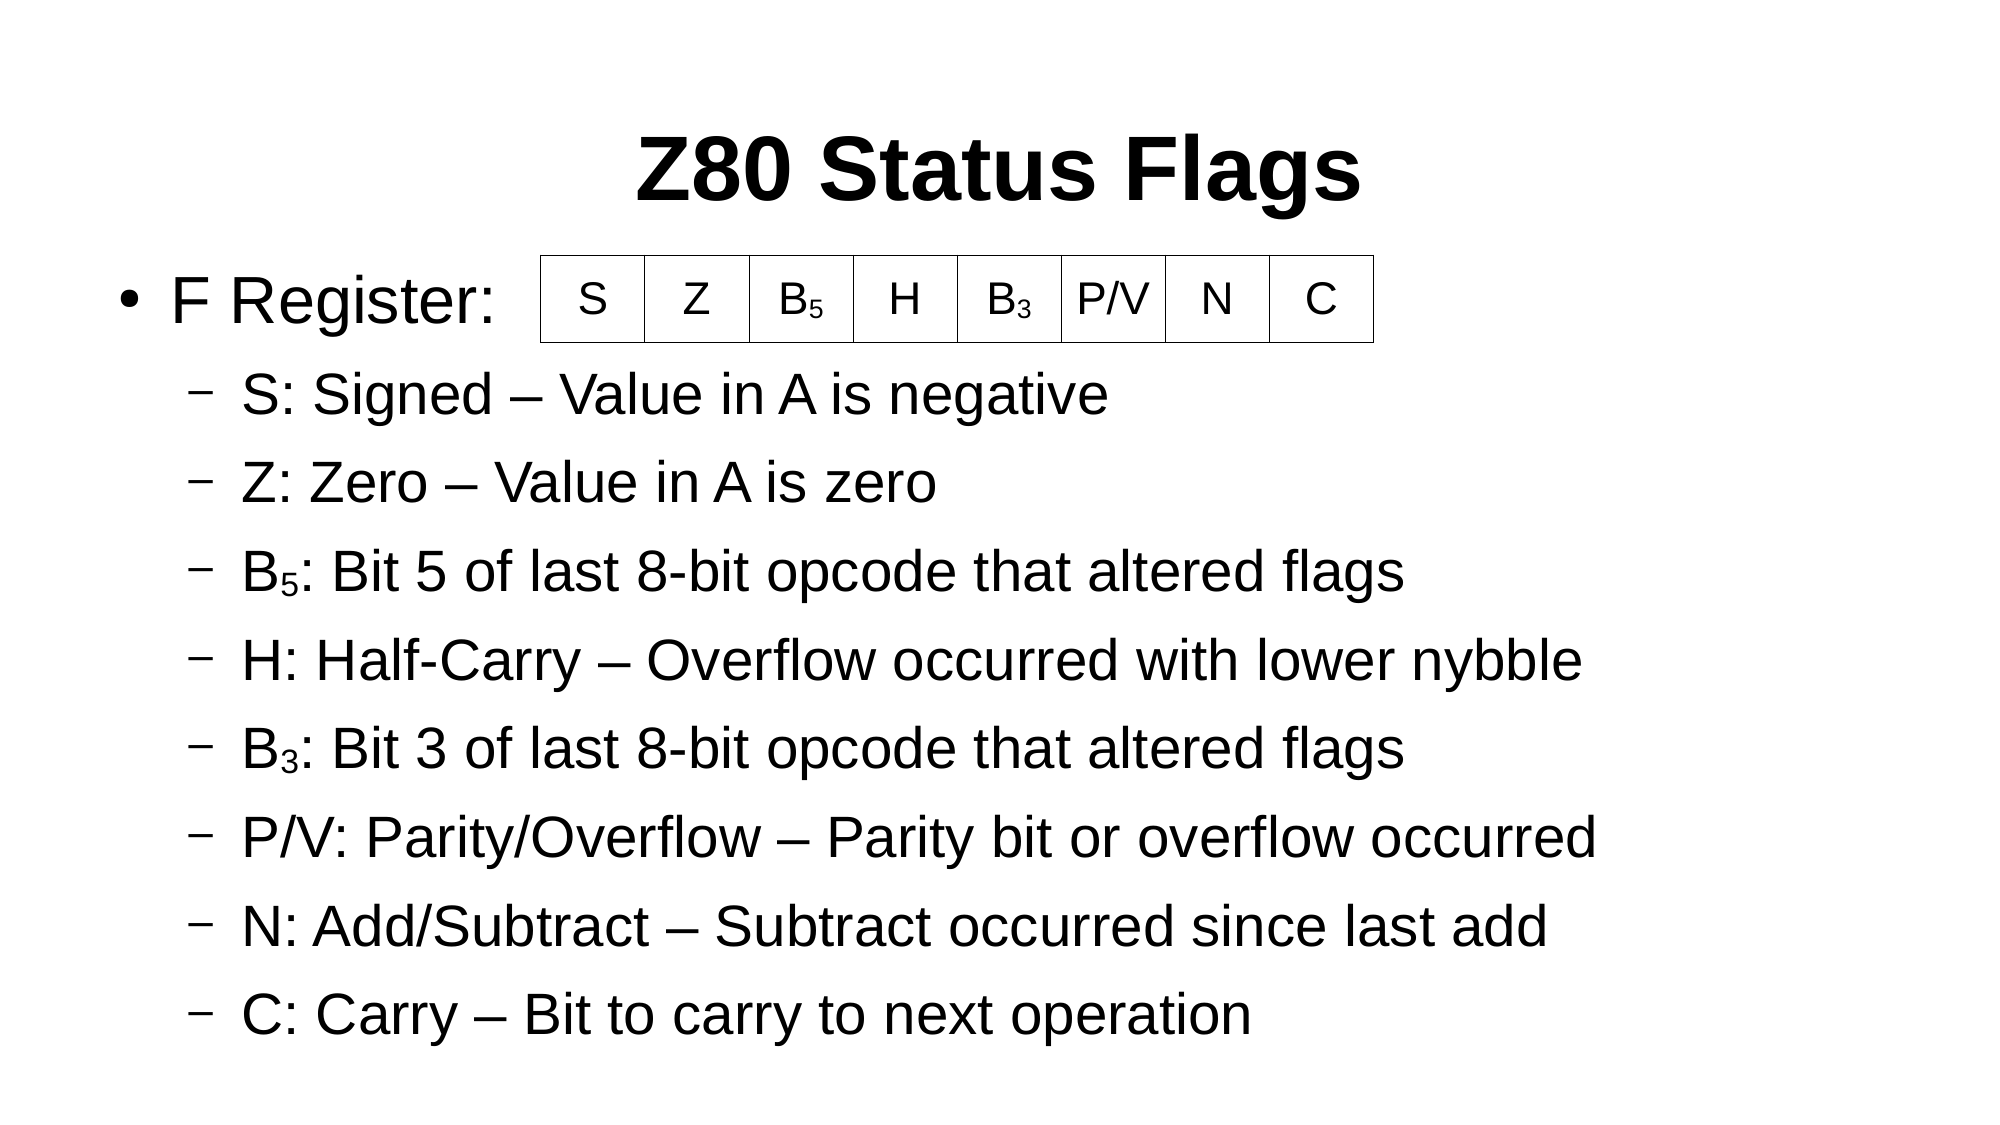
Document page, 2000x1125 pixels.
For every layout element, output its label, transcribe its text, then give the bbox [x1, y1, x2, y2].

table_header C [1270, 256, 1373, 342]
table_header Z [645, 256, 749, 342]
title Z80 Status Flags [137, 59, 1862, 263]
table_header N [1166, 256, 1269, 342]
table_header B5 [750, 256, 853, 342]
table_header S [541, 256, 644, 342]
table_header H [854, 256, 957, 342]
table_header B3 [958, 256, 1061, 342]
table_header P/V [1062, 256, 1165, 342]
list F Register: S: Signed – Value in A is negative Z: Zero – Value in A is zero B5: Bit 5 of last 8-bit opcode that altered flags H: Half-Carry – Overflow occurred with lower nybble B3: Bit 3 of last 8-bit opcode that altered flags P/V: Parity/Overflow – Parity bit or overflow occurred N: Add/Subtract – Subtract occurred since last add C: Carry – Bit to carry to next operation [99, 263, 1935, 1066]
